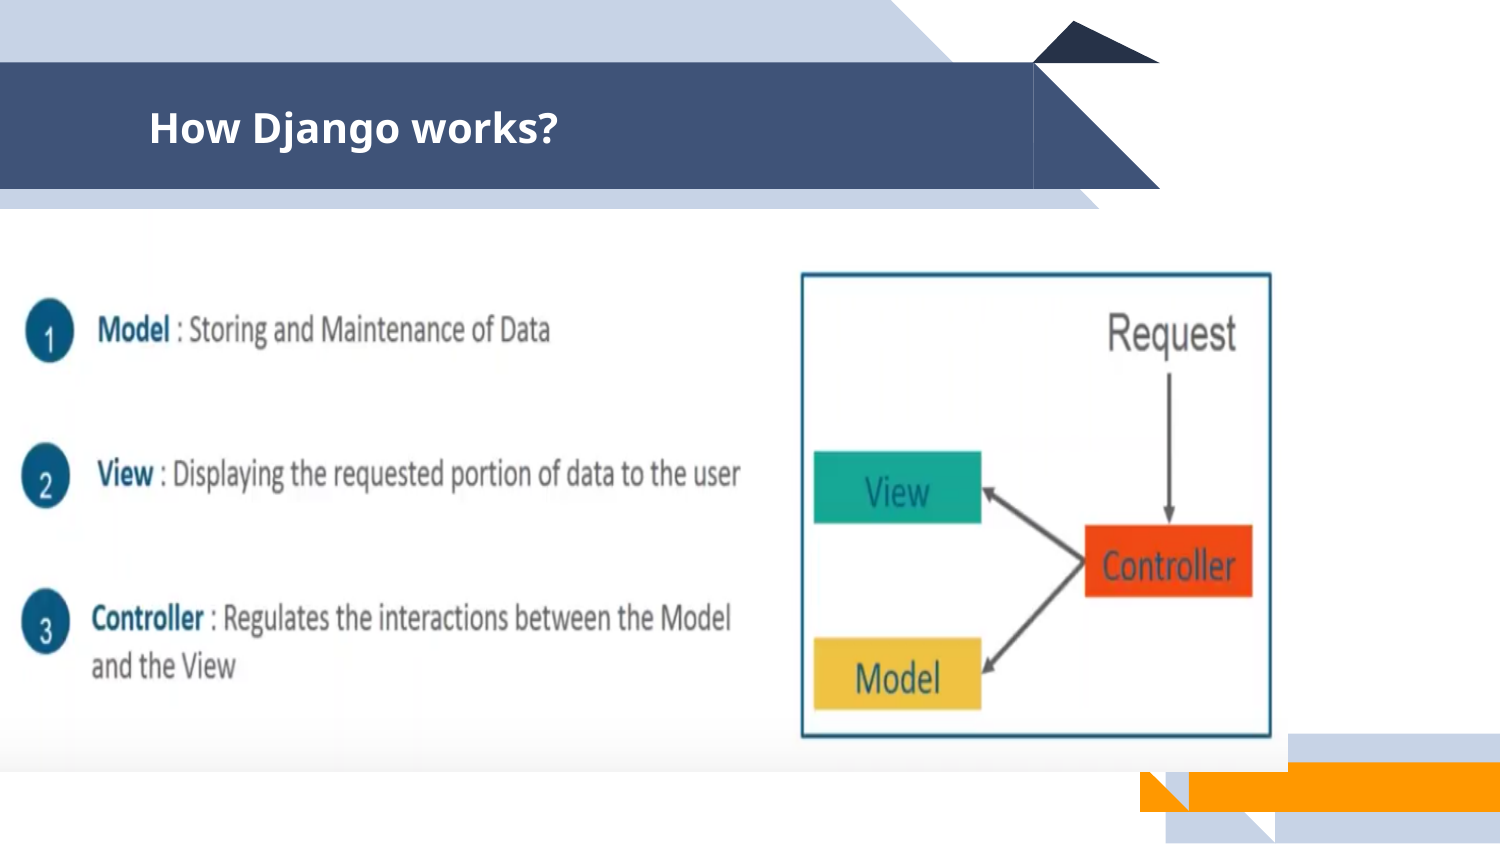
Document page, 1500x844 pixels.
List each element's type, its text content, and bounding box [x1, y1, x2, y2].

picture [0, 209, 1288, 772]
text_box How Django works? [133, 64, 996, 190]
